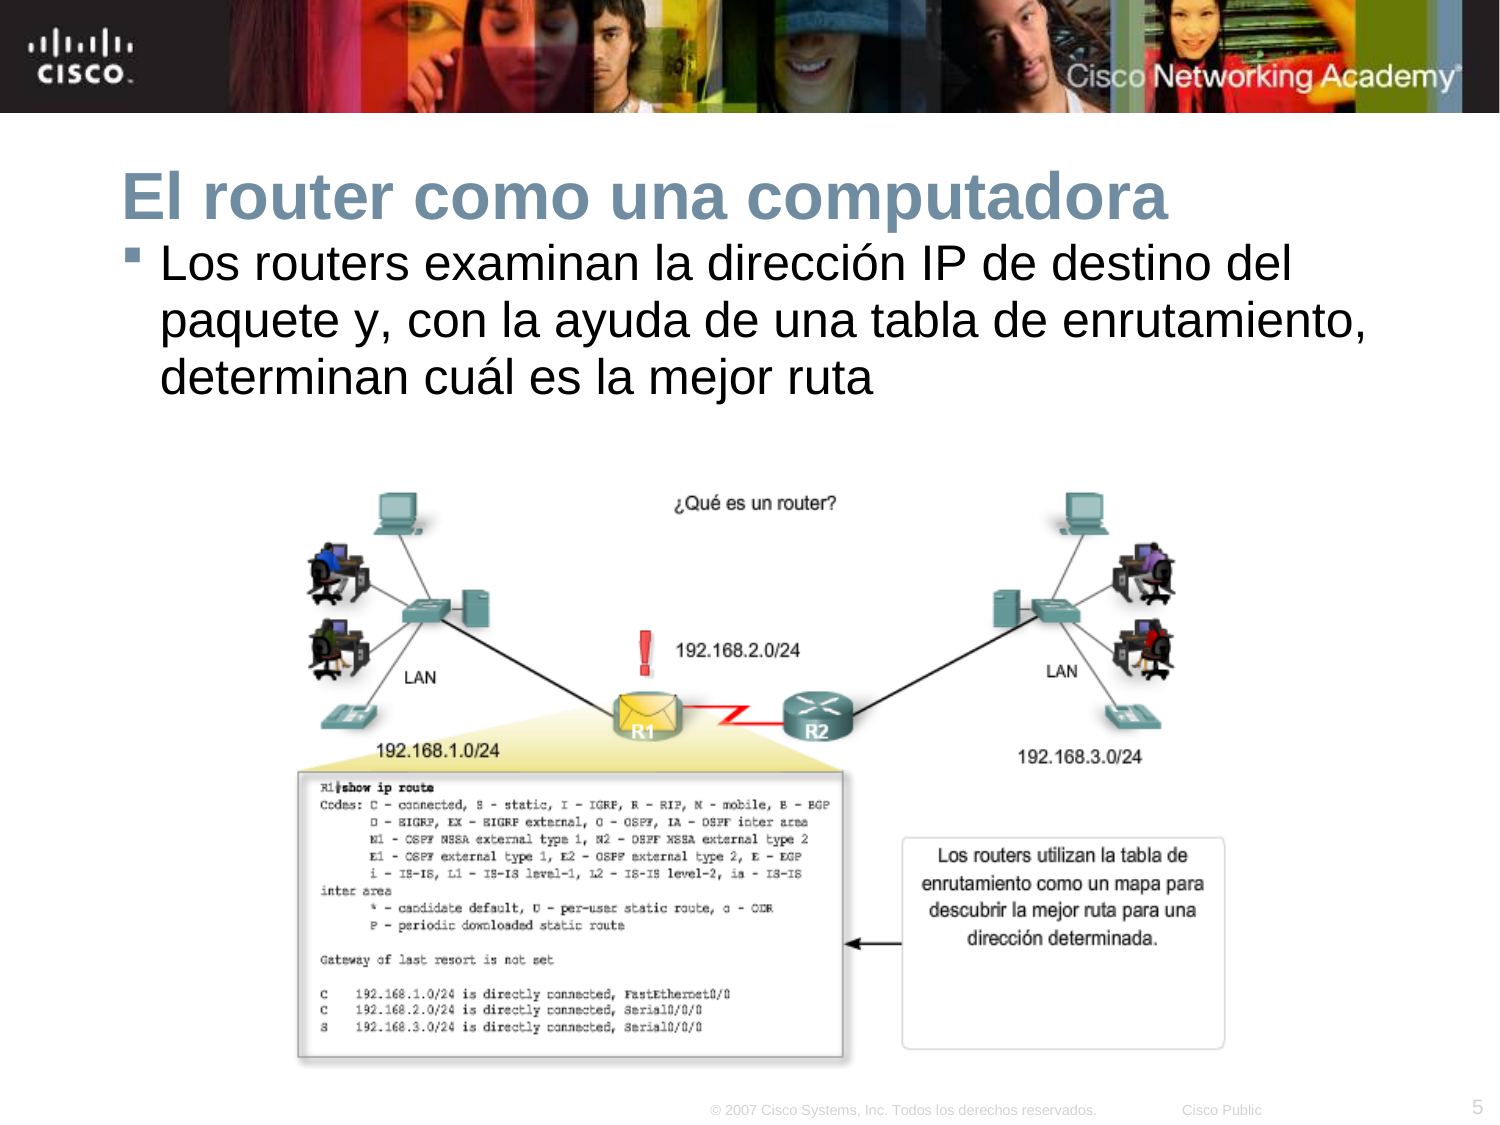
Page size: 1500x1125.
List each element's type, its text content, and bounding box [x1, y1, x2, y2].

list Los routers examinan la dirección IP de destino del paquete y, con la ayuda de una tabla de enrutamiento, determinan cuál es la mejor ruta [107, 228, 1411, 1062]
title El router como una computadora [107, 102, 1444, 241]
picture [0, 0, 1500, 113]
picture [235, 471, 1265, 1069]
